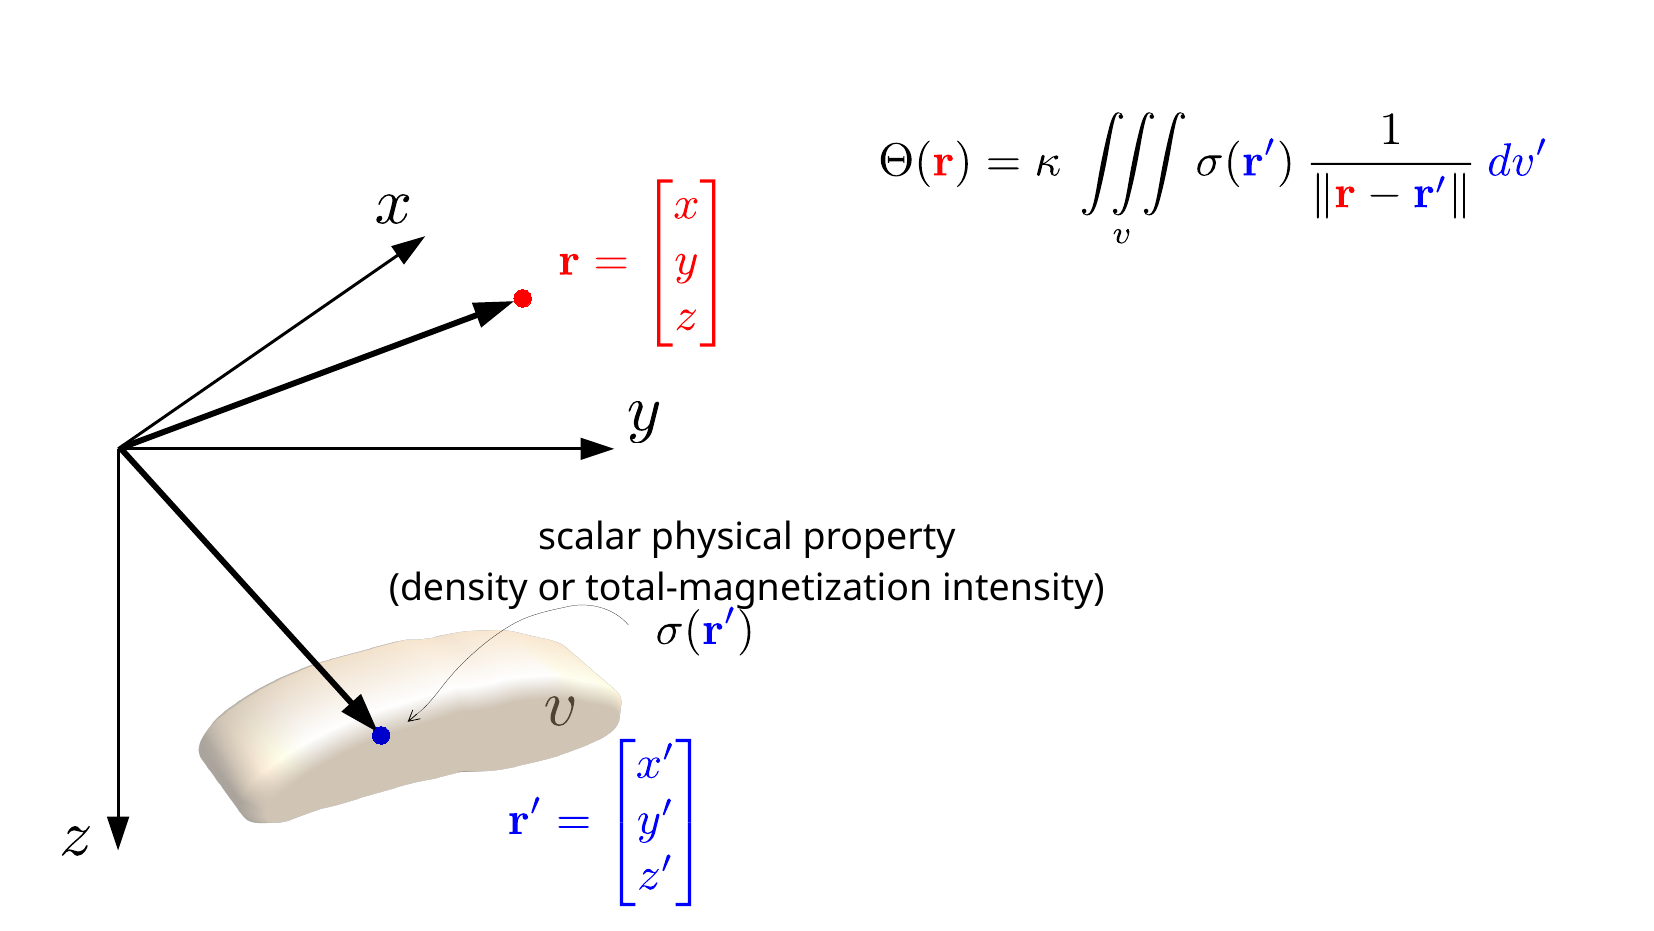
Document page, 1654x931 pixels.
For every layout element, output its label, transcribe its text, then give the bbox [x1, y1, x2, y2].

text_box [372, 726, 390, 745]
picture [878, 112, 1547, 244]
picture [556, 177, 733, 349]
text_box [513, 289, 532, 308]
picture [655, 606, 755, 656]
text_box scalar physical property (density or total-magnetization intensity) [372, 502, 1123, 682]
picture [505, 737, 709, 908]
picture [626, 401, 662, 443]
picture [59, 826, 93, 856]
picture [374, 194, 413, 224]
